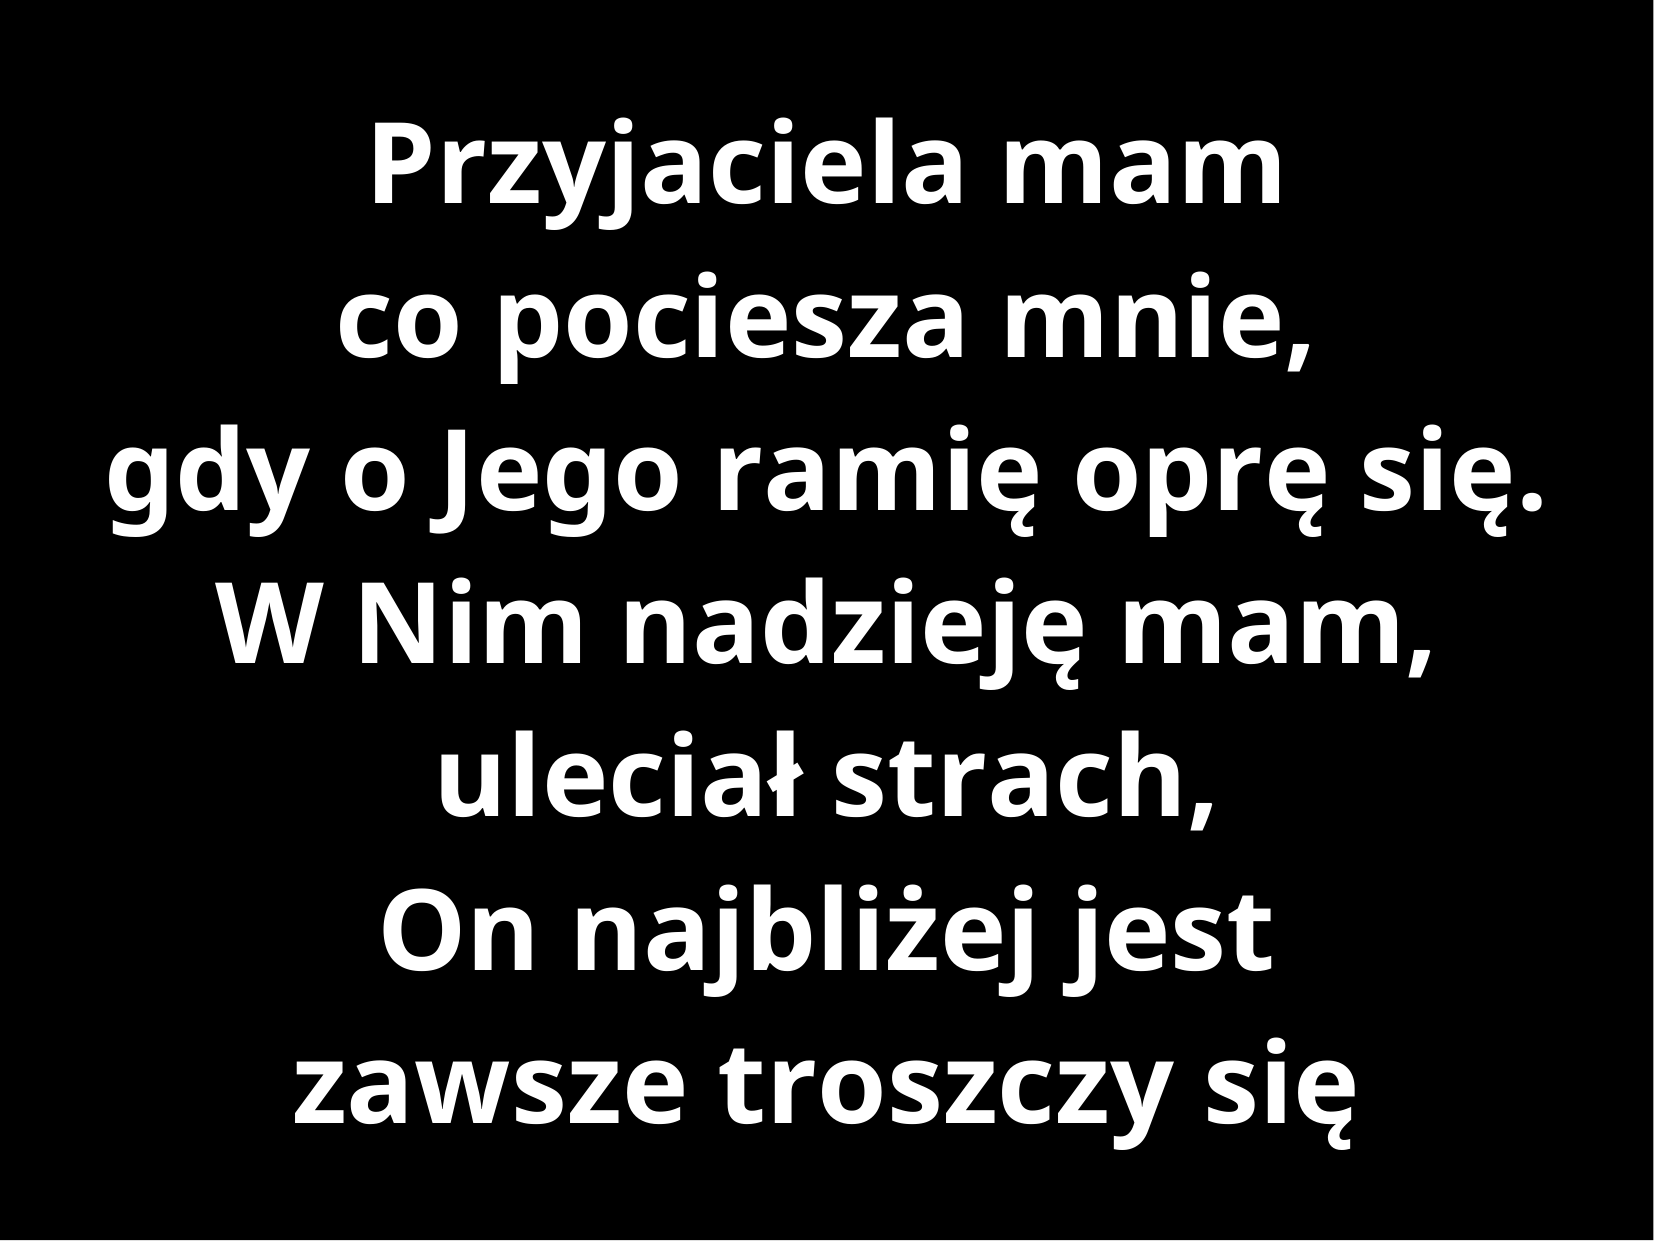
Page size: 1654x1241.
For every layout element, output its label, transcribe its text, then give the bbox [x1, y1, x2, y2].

title Przyjaciela mam co pociesza mnie, gdy o Jego ramię oprę się. W Nim nadzieję mam, uleciał strach, On najbliżej jest zawsze troszczy się [0, 0, 1654, 1241]
